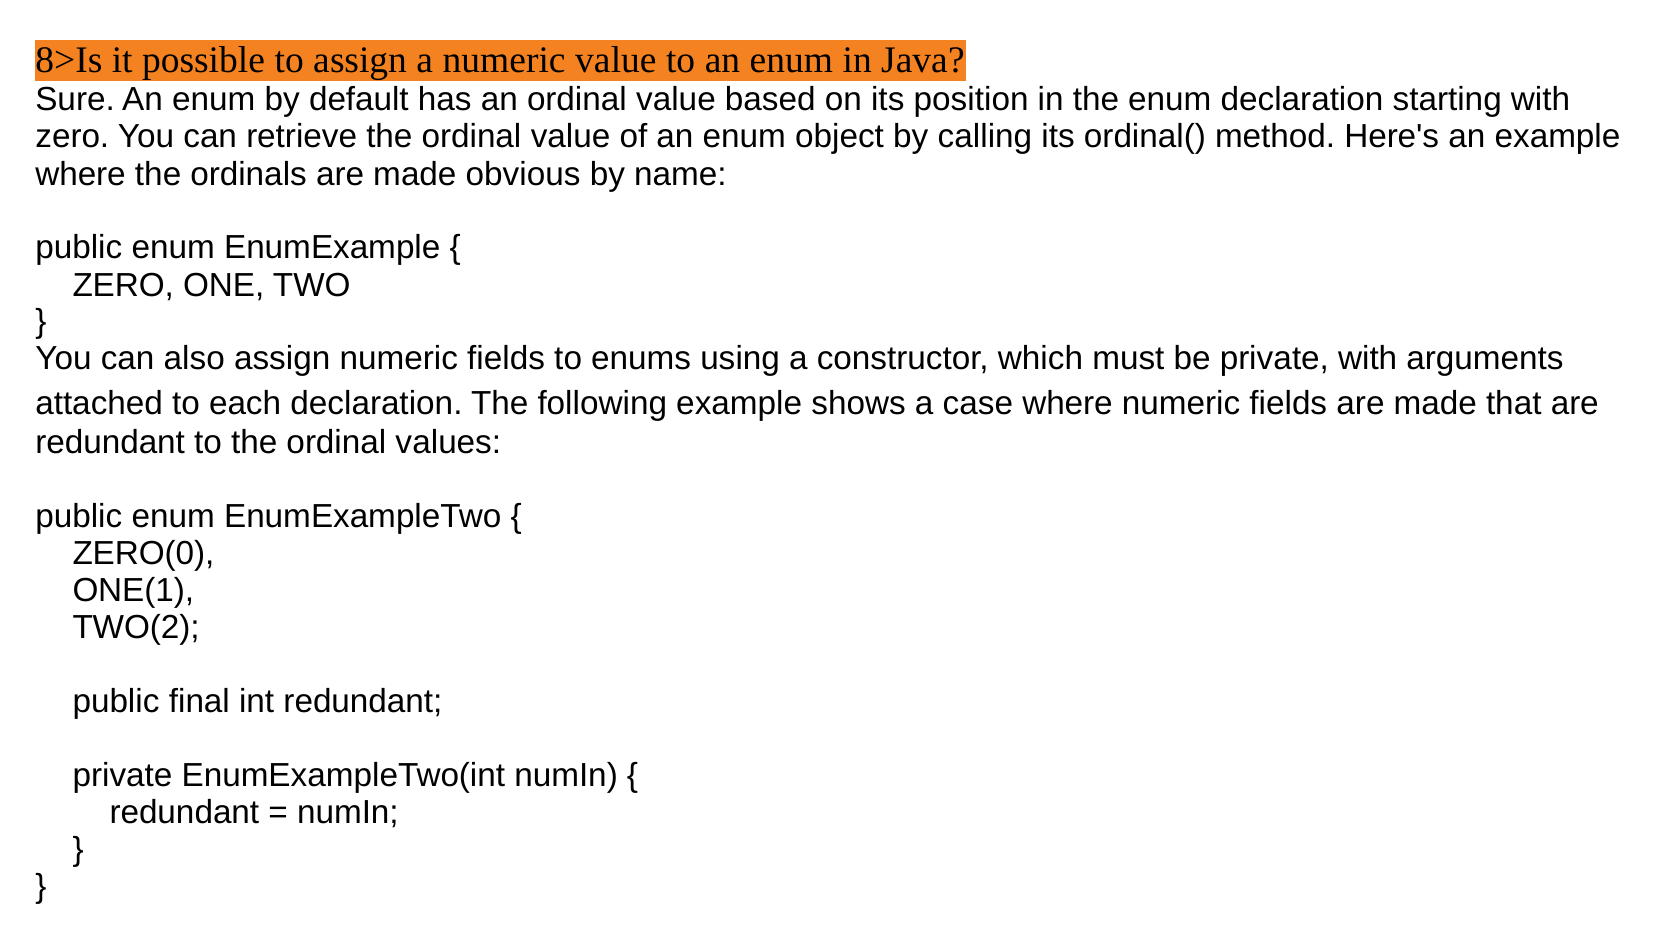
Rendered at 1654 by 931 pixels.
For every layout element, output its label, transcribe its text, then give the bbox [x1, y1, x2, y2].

subtitle 8>Is it possible to assign a numeric value to an enum in Java? Sure. An enum by default has an ordinal value based on its position in the enum declaration starting with zero. You can retrieve the ordinal value of an enum object by calling its ordinal() method. Here's an example where the ordinals are made obvious by name: public enum EnumExample { ZERO, ONE, TWO } You can also assign numeric fields to enums using a constructor, which must be private, with arguments attached to each declaration. The following example shows a case where numeric fields are made that are redundant to the ordinal values: public enum EnumExampleTwo { ZERO(0), ONE(1), TWO(2); public final int redundant; private EnumExampleTwo(int numIn) { redundant = numIn; } } [35, 39, 1630, 931]
